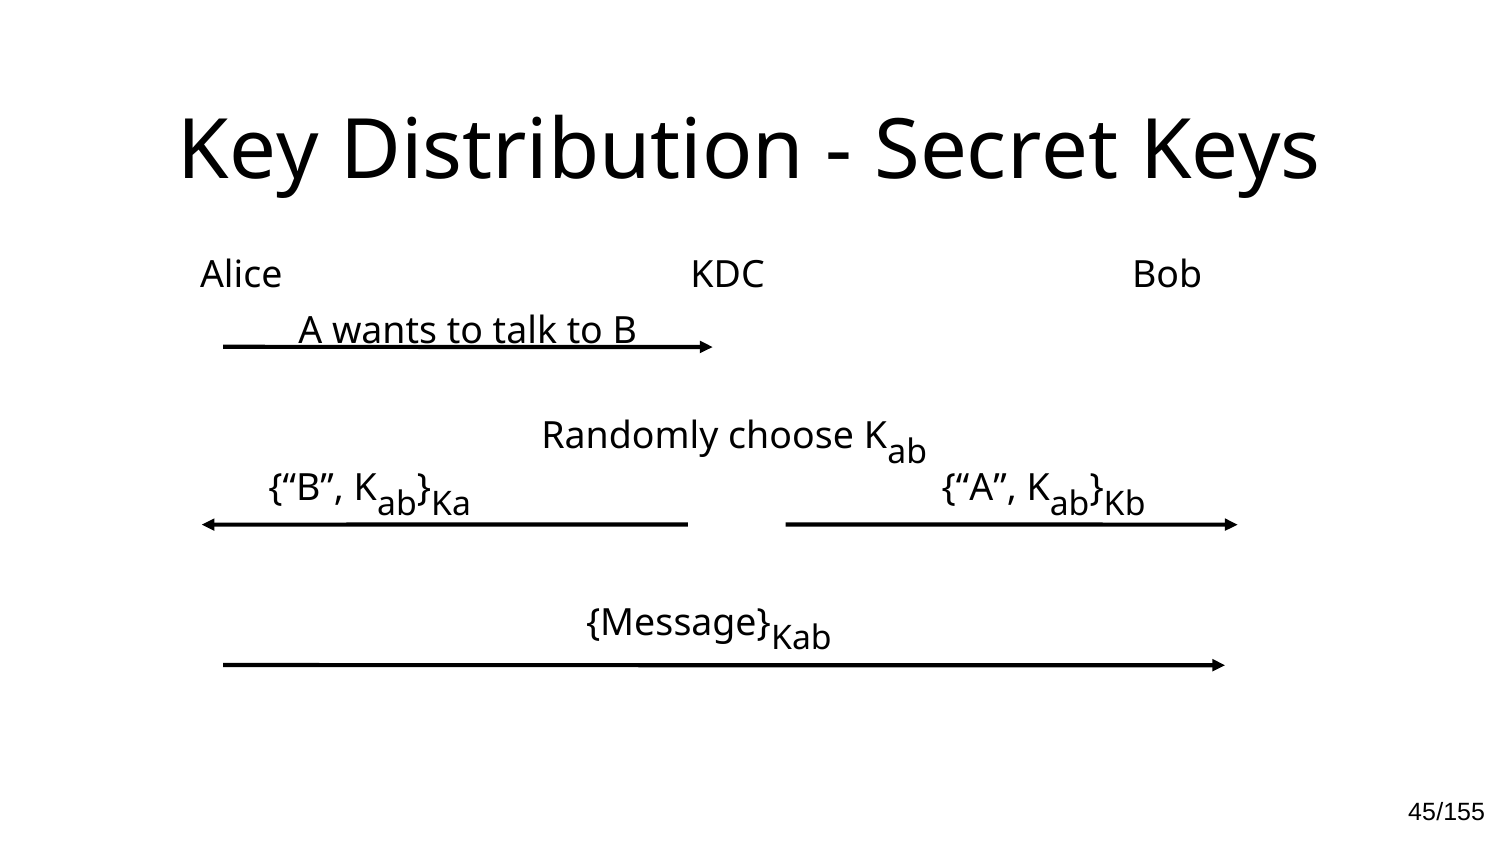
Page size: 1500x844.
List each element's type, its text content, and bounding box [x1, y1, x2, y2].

title Key Distribution - Secret Keys [112, 56, 1388, 235]
text_box {“B”, Kab}Ka [253, 433, 487, 522]
text_box {“A”, Kab}Kb [926, 433, 1161, 522]
text_box KDC [675, 241, 781, 303]
text_box {Message}Kab [571, 568, 848, 663]
text_box A wants to talk to B [283, 298, 653, 344]
text_box A wants to talk to B [283, 349, 653, 359]
text_box Alice [184, 242, 299, 303]
text_box Bob [1117, 241, 1218, 303]
text_box Randomly choose Kab [526, 382, 943, 479]
